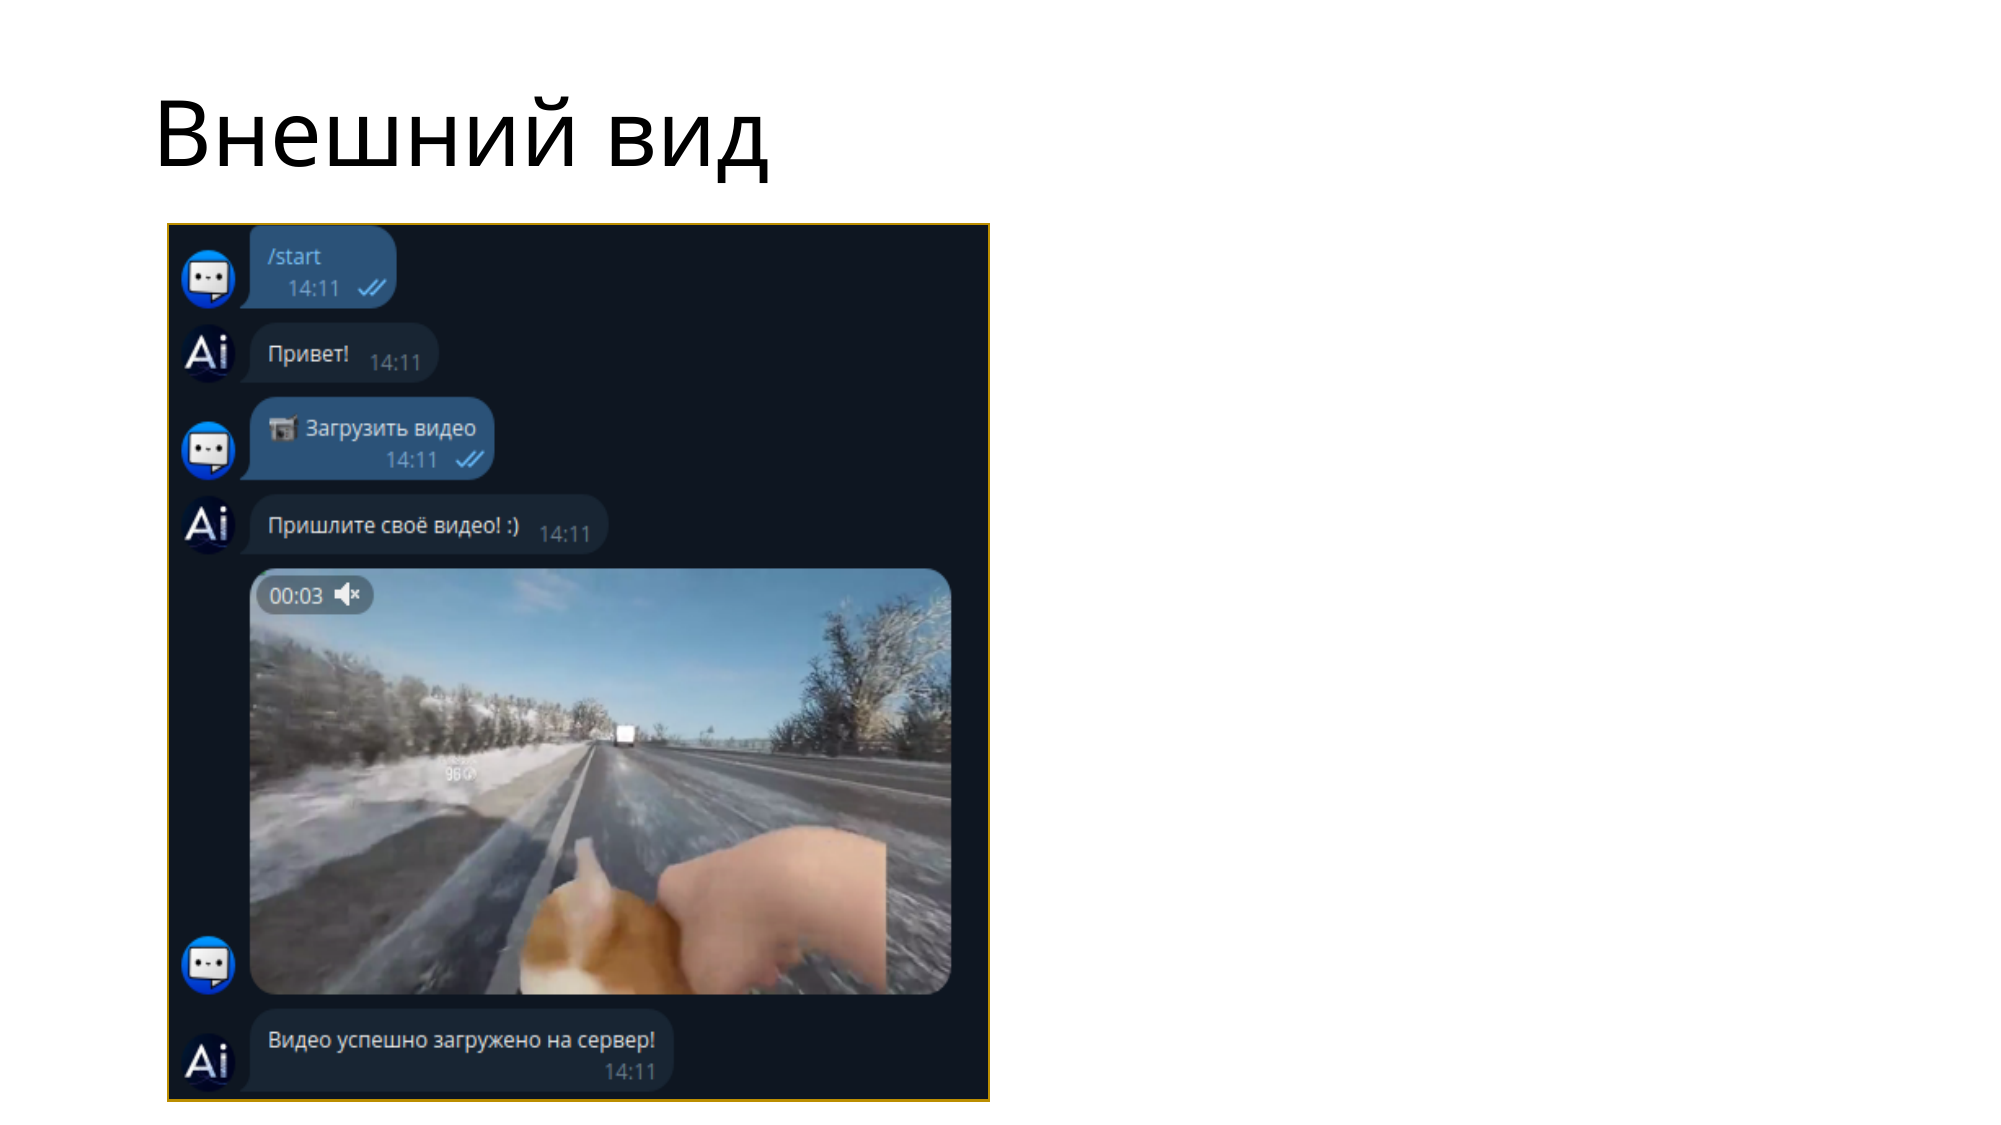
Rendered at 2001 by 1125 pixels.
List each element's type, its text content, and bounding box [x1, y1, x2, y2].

title Внешний вид [137, 59, 1344, 214]
text_box [167, 224, 989, 1101]
